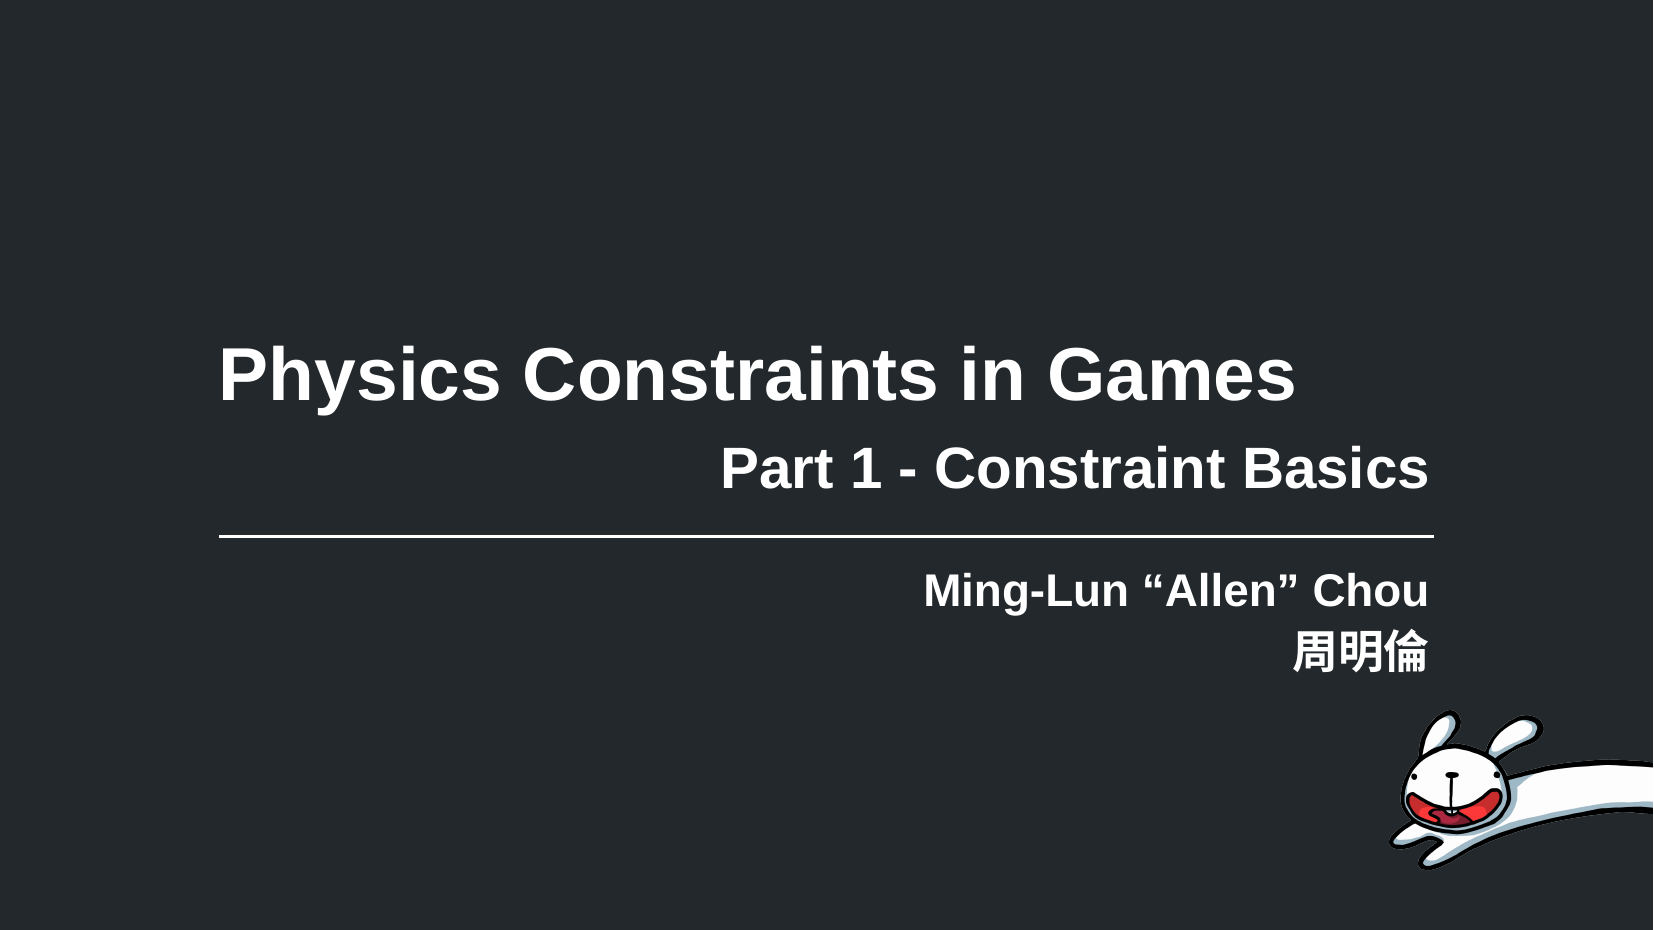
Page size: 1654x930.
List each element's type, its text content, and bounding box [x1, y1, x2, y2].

text_box Part 1 - Constraint Basics [705, 428, 1501, 509]
picture [1365, 689, 1653, 875]
text_box Ming-Lun “Allen” Chou 周明倫 [908, 557, 1445, 685]
text_box Physics Constraints in Games [204, 325, 1360, 509]
